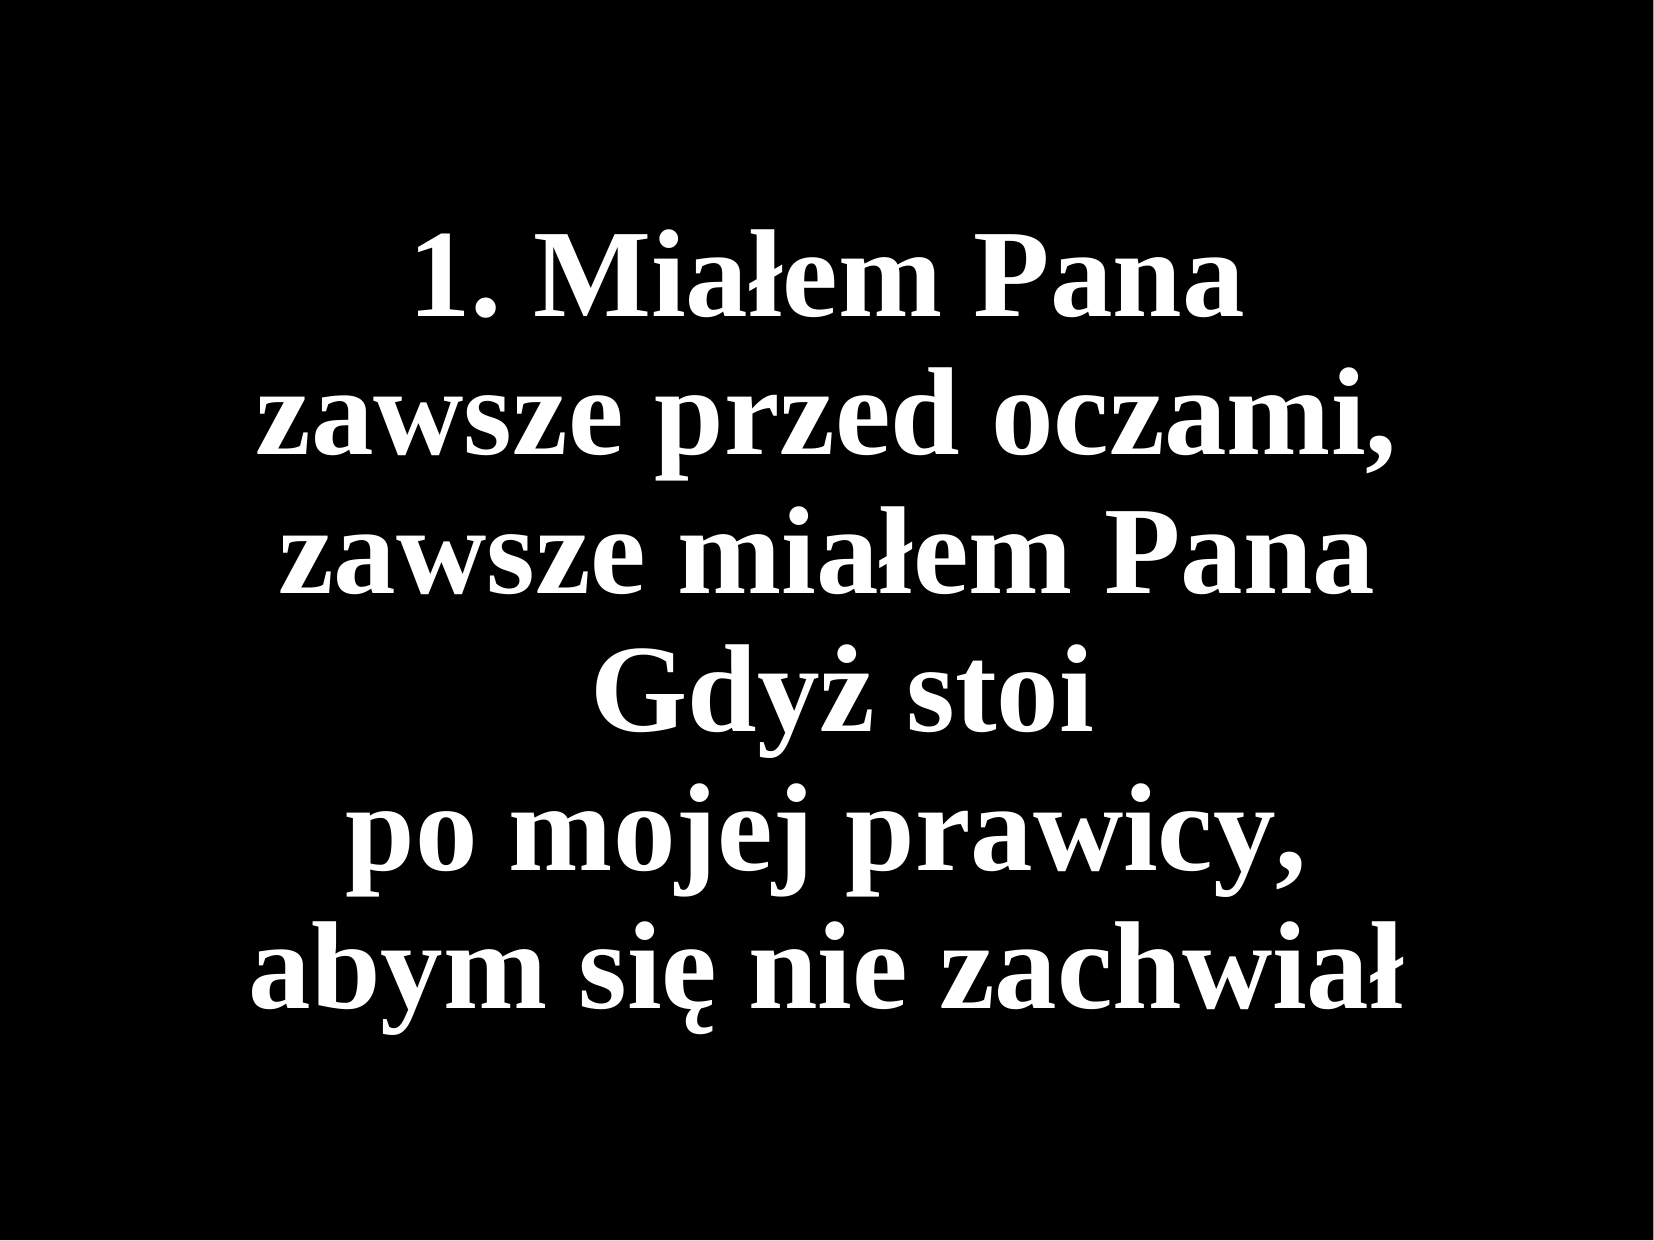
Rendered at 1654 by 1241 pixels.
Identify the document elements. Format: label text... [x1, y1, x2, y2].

title 1. Miałem Pana zawsze przed oczami, zawsze miałem Pana Gdyż stoi po mojej prawicy, abym się nie zachwiał [0, 0, 1654, 1241]
